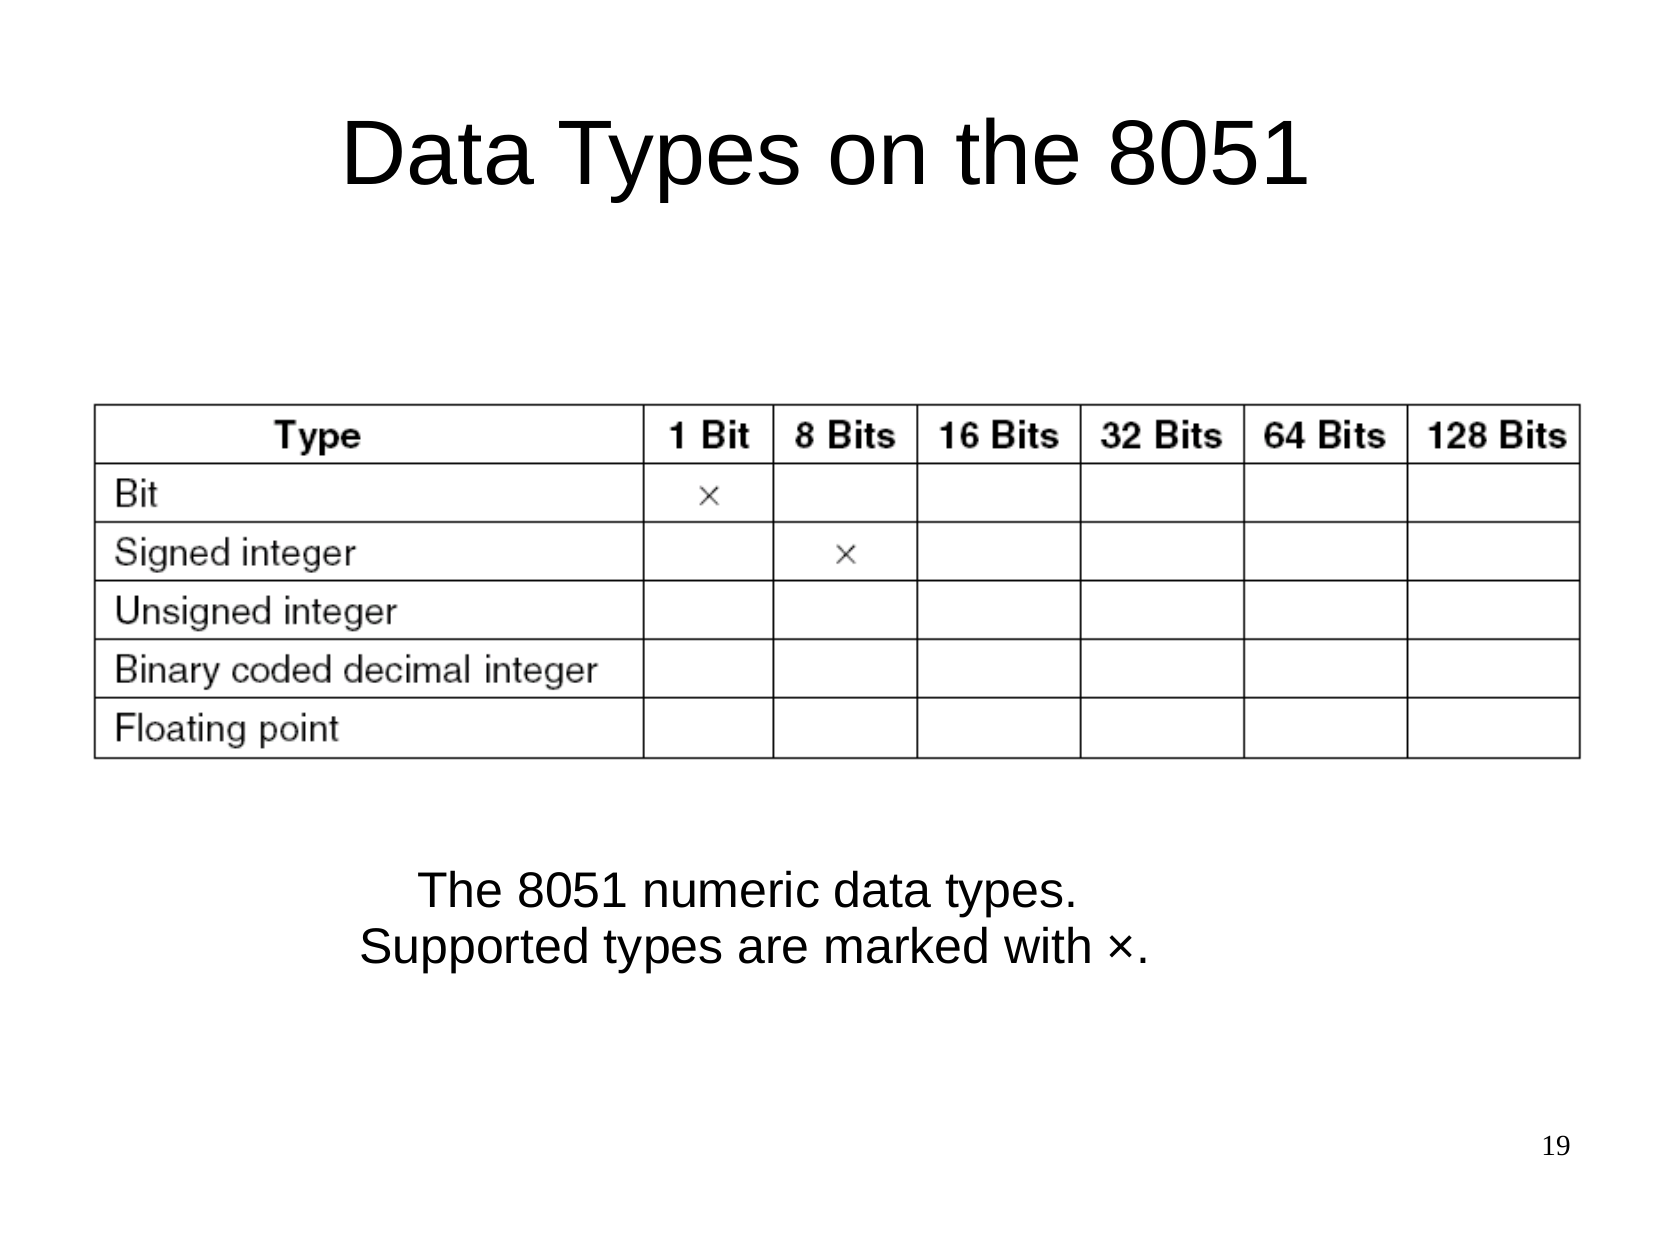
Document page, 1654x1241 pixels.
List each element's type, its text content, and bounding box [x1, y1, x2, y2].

title Data Types on the 8051 [82, 49, 1571, 257]
picture [89, 399, 1590, 770]
text_box The 8051 numeric data types. Supported types are marked with ×. [345, 855, 1166, 983]
